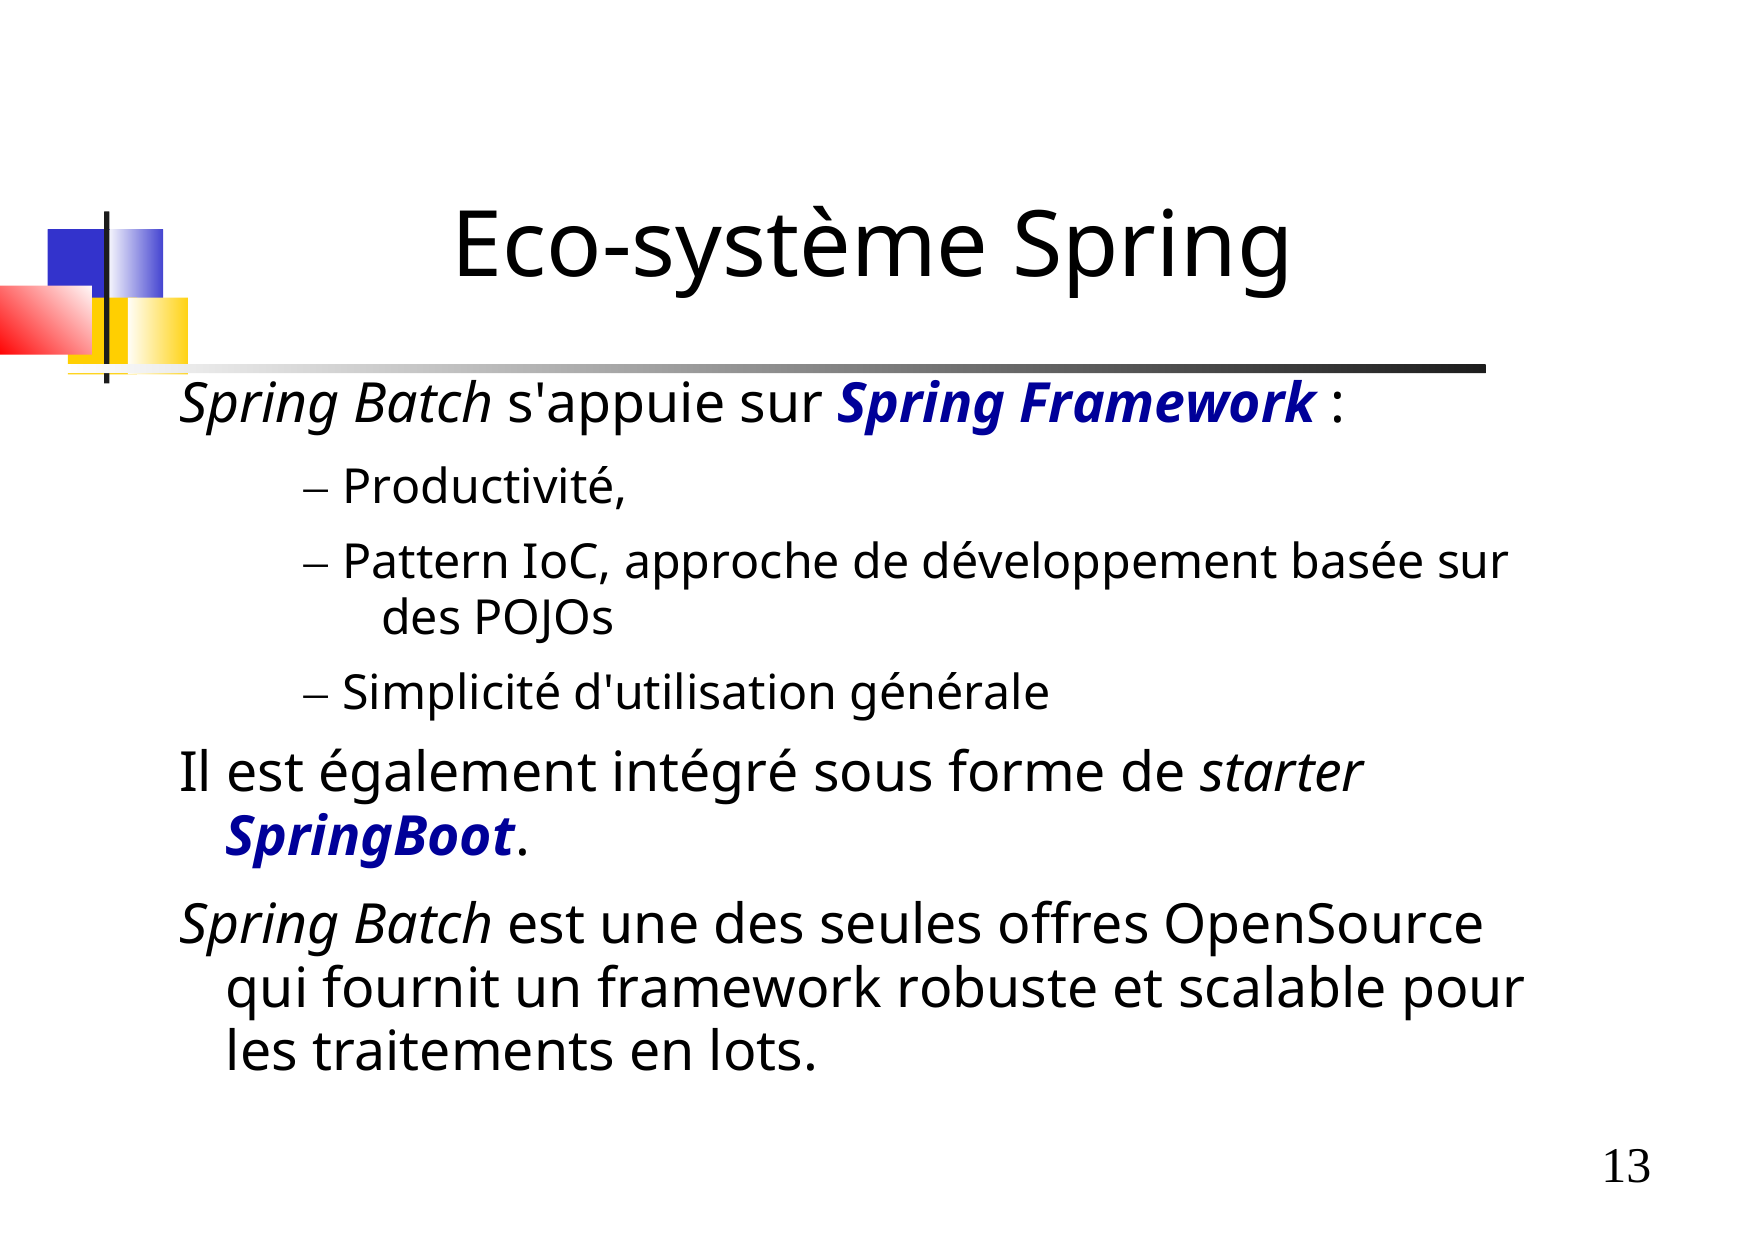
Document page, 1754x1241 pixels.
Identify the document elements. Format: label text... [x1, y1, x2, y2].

list Spring Batch s'appuie sur Spring Framework : Productivité, Pattern IoC, approche de développement basée sur des POJOs Simplicité d'utilisation générale Il est également intégré sous forme de starter SpringBoot. Spring Batch est une des seules offres OpenSource qui fournit un framework robuste et scalable pour les traitements en lots. [179, 371, 1567, 1091]
title Eco-système Spring [179, 139, 1567, 351]
